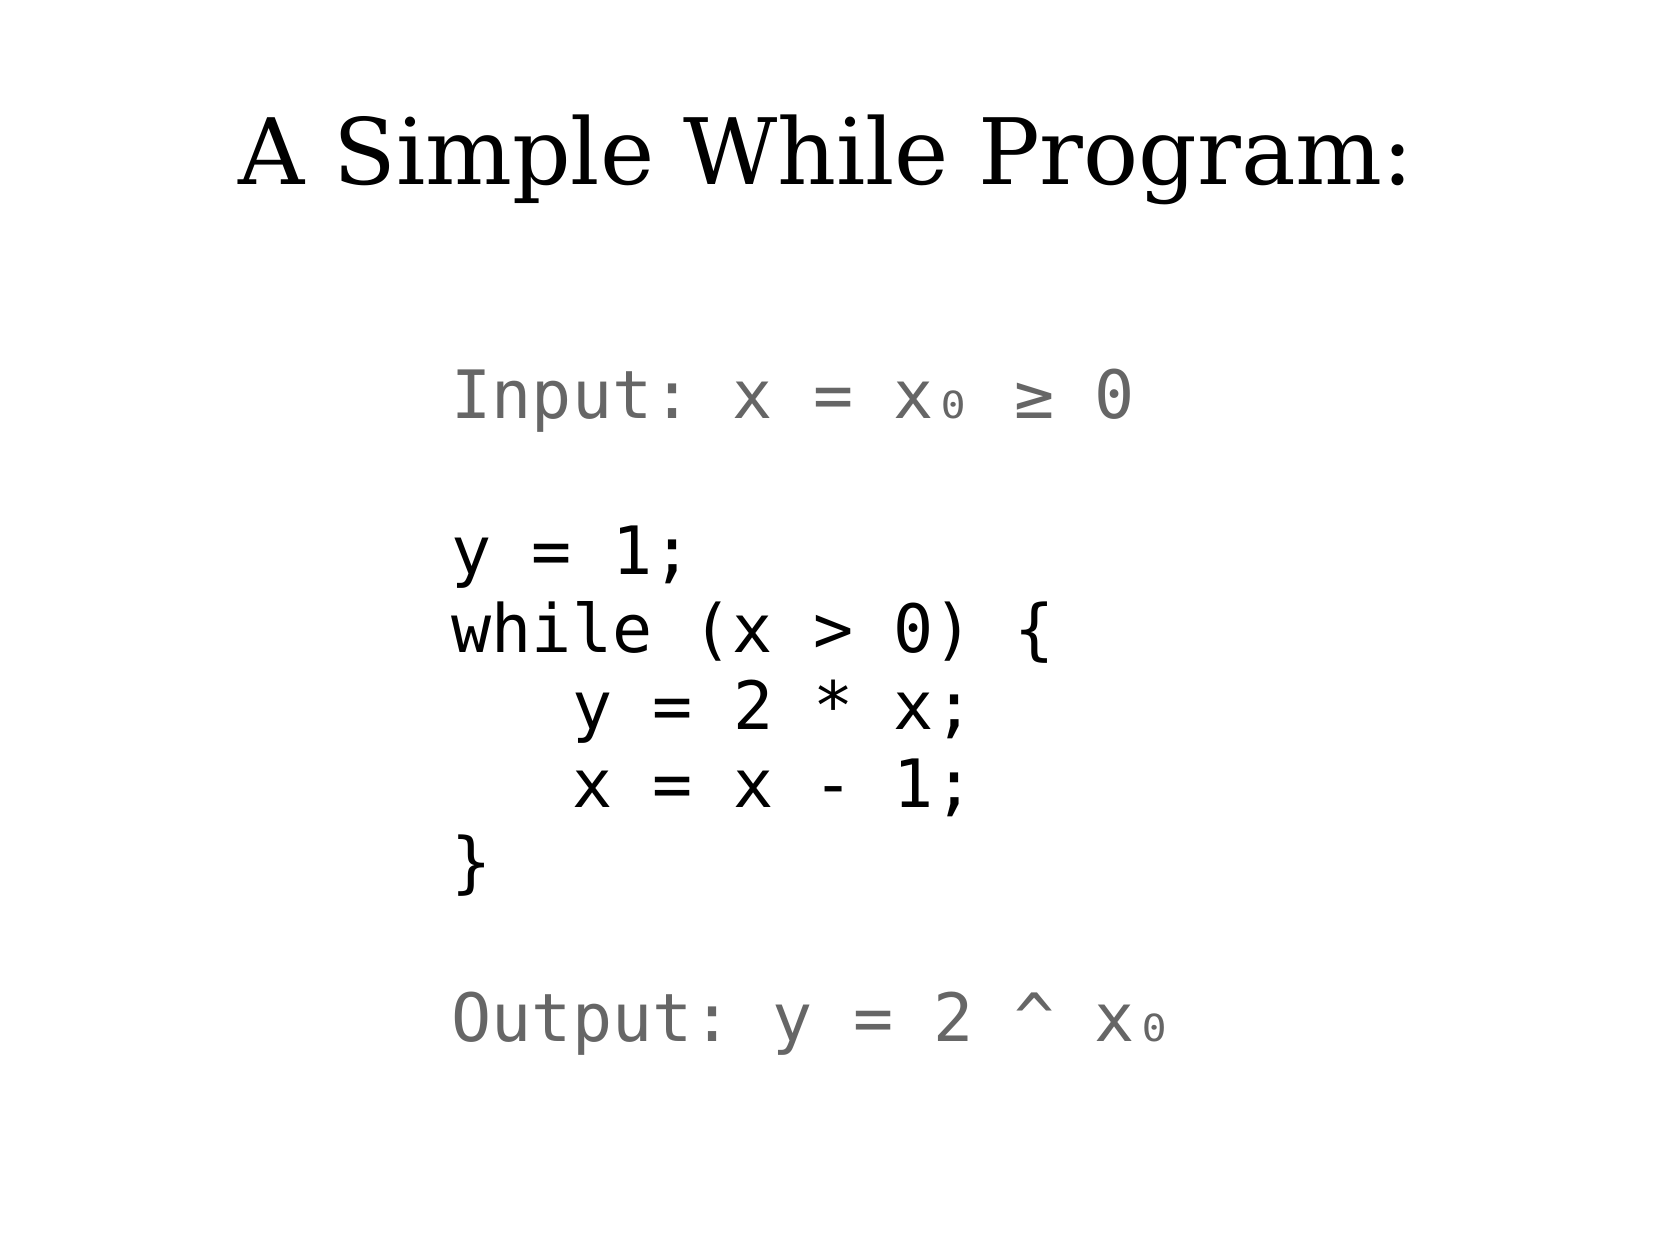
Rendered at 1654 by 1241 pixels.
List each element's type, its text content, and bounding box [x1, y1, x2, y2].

text_box Input: x = x₀ ≥ 0 y = 1; while (x > 0) { y = 2 * x; x = x - 1; } Output: y = 2 ^ x₀ [70, 256, 1571, 1158]
title A Simple While Program: [82, 49, 1571, 256]
